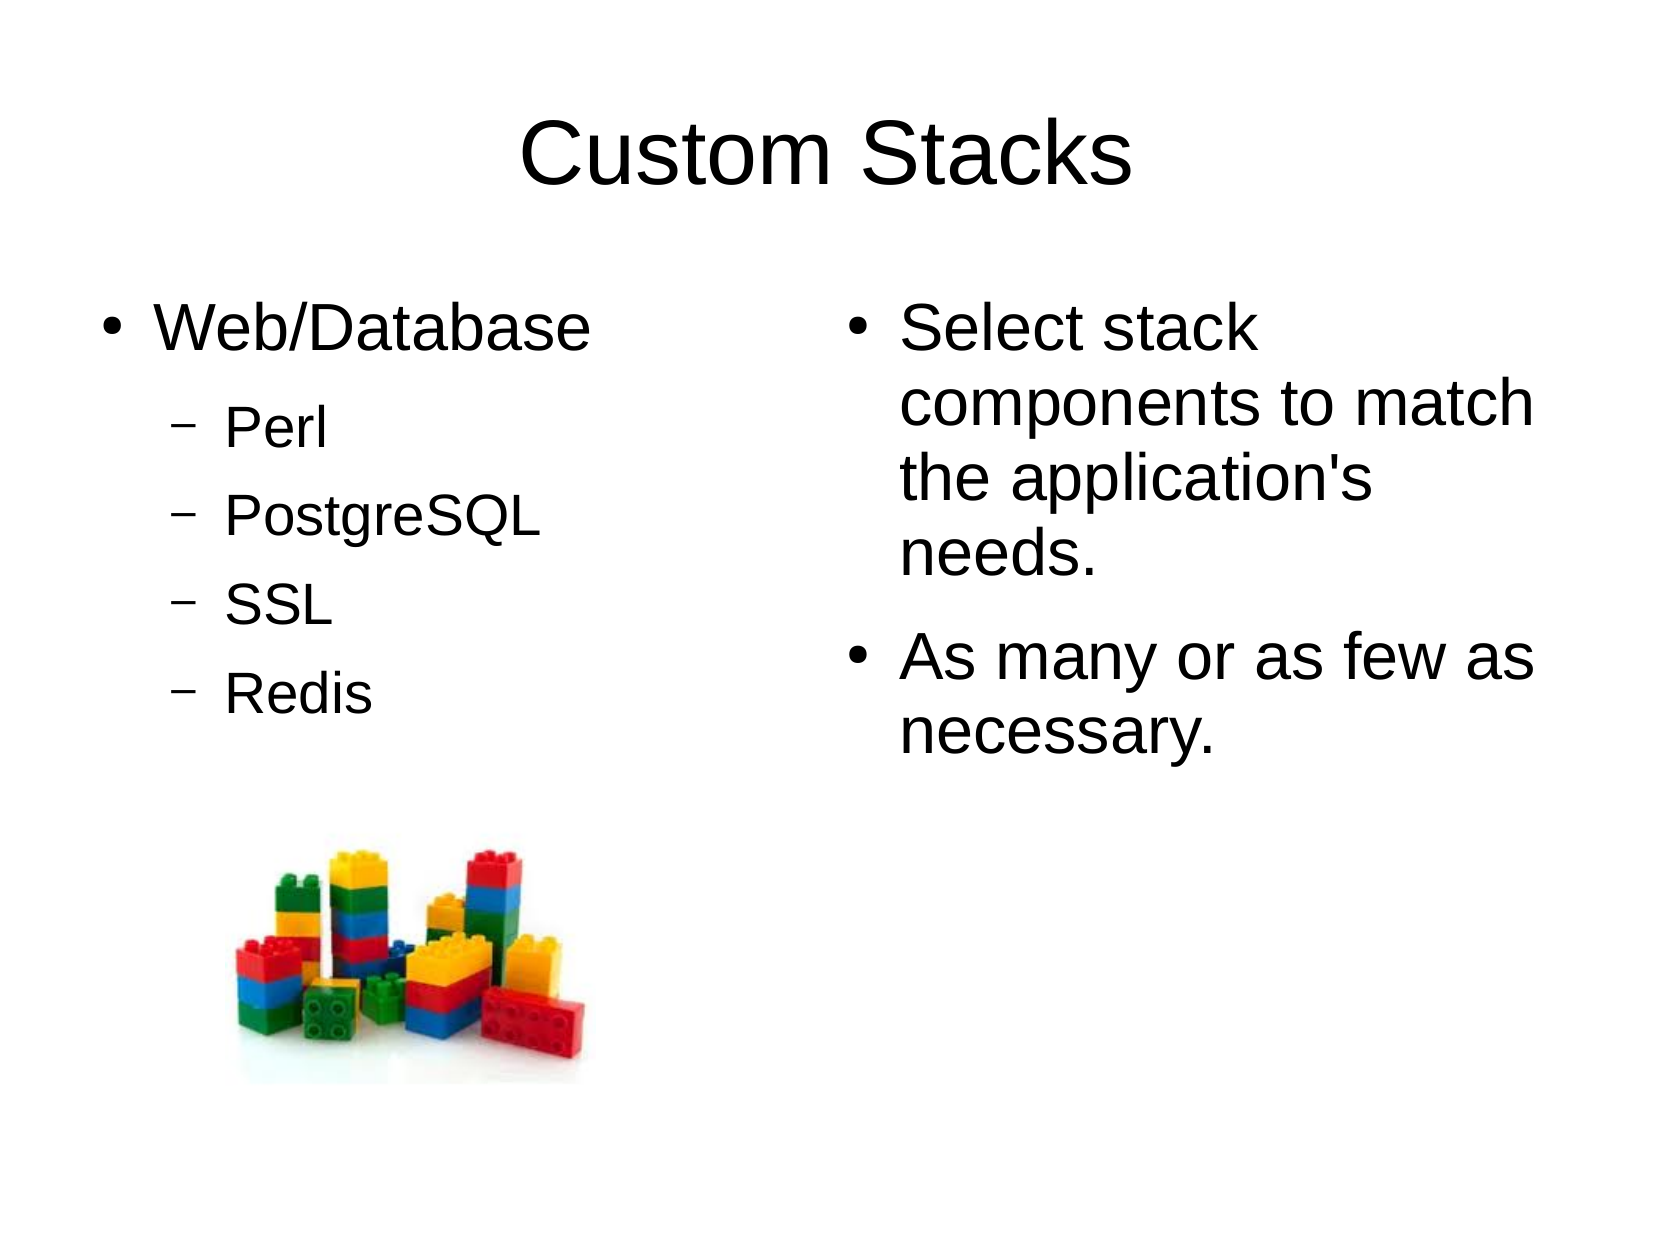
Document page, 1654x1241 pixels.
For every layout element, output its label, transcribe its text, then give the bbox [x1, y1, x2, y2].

list Select stack components to match the application's needs. As many or as few as necessary. [828, 290, 1539, 1010]
list Web/Database Perl PostgreSQL SSL Redis [82, 290, 793, 1010]
title Custom Stacks [82, 49, 1571, 257]
picture [225, 809, 596, 1096]
